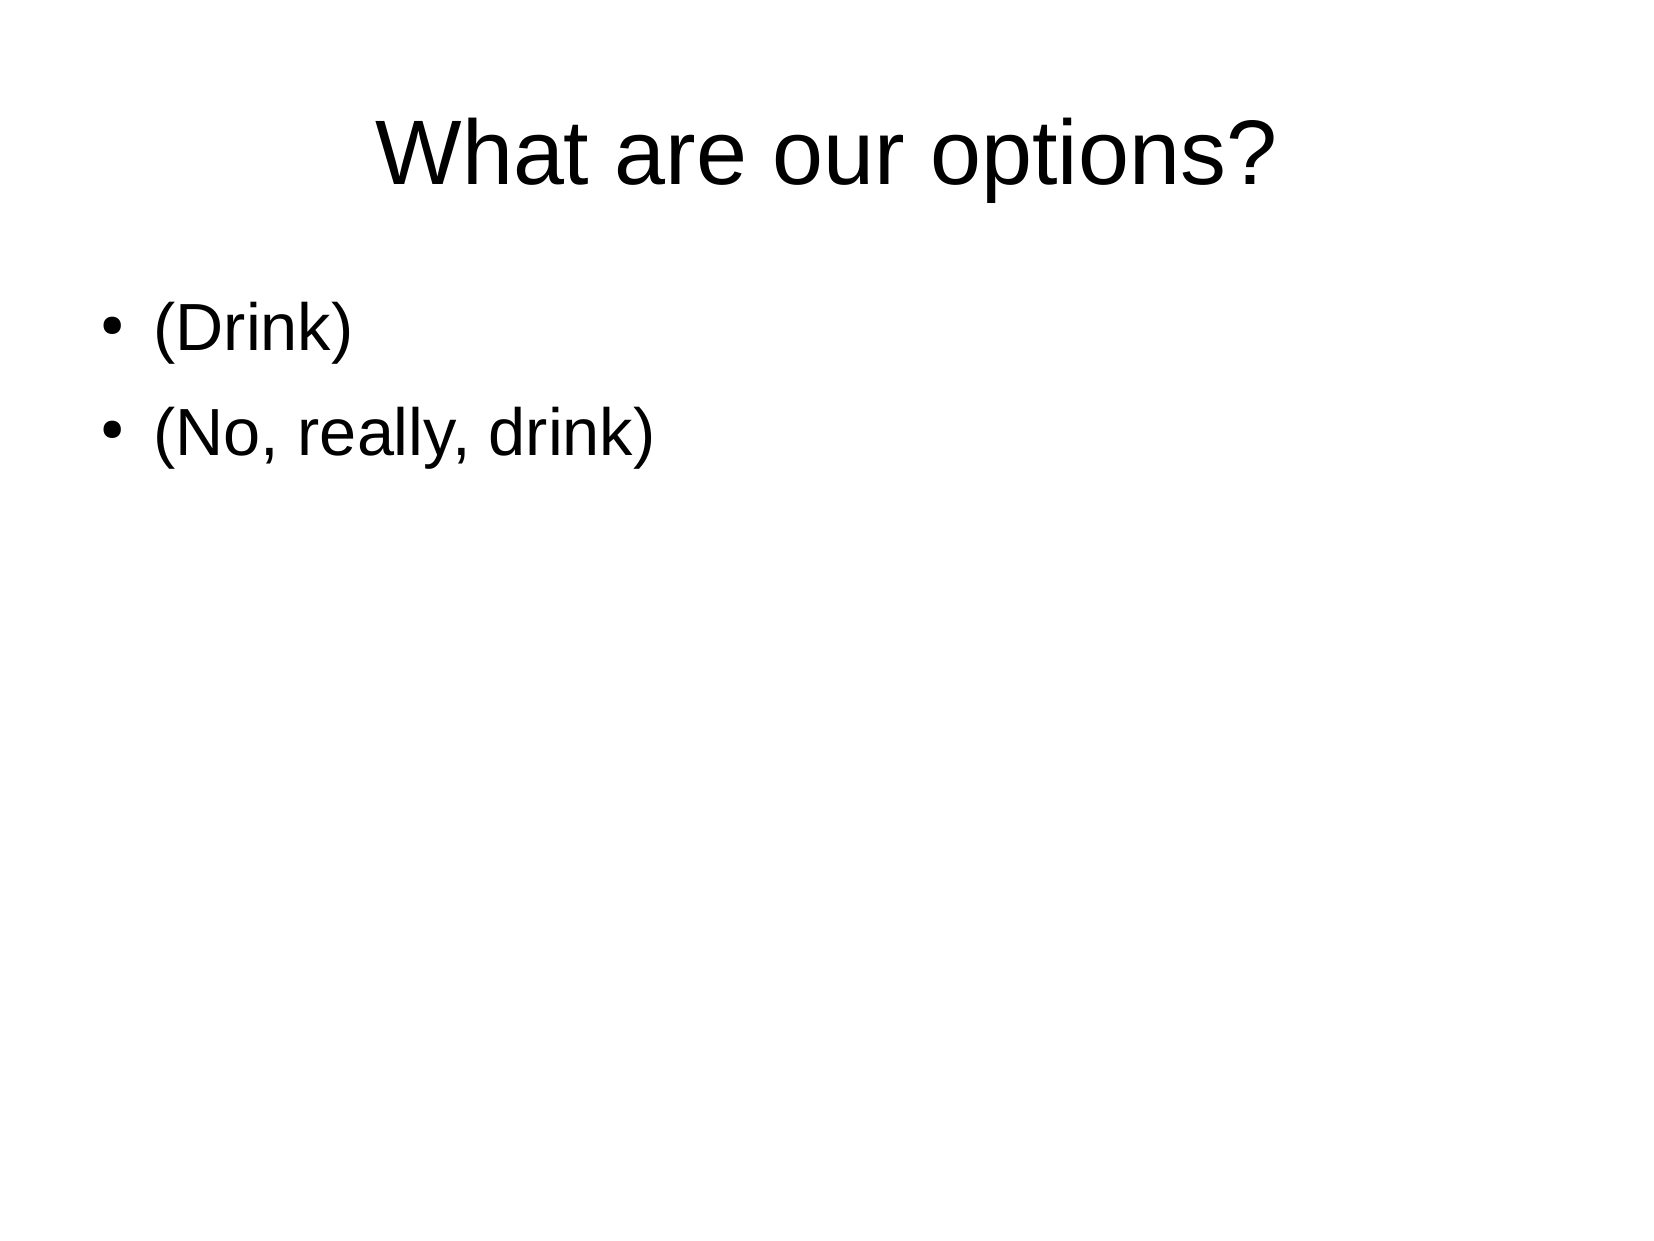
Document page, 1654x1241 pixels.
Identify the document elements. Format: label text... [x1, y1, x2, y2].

title What are our options? [82, 49, 1571, 257]
list (Drink) (No, really, drink) [82, 290, 1538, 1010]
